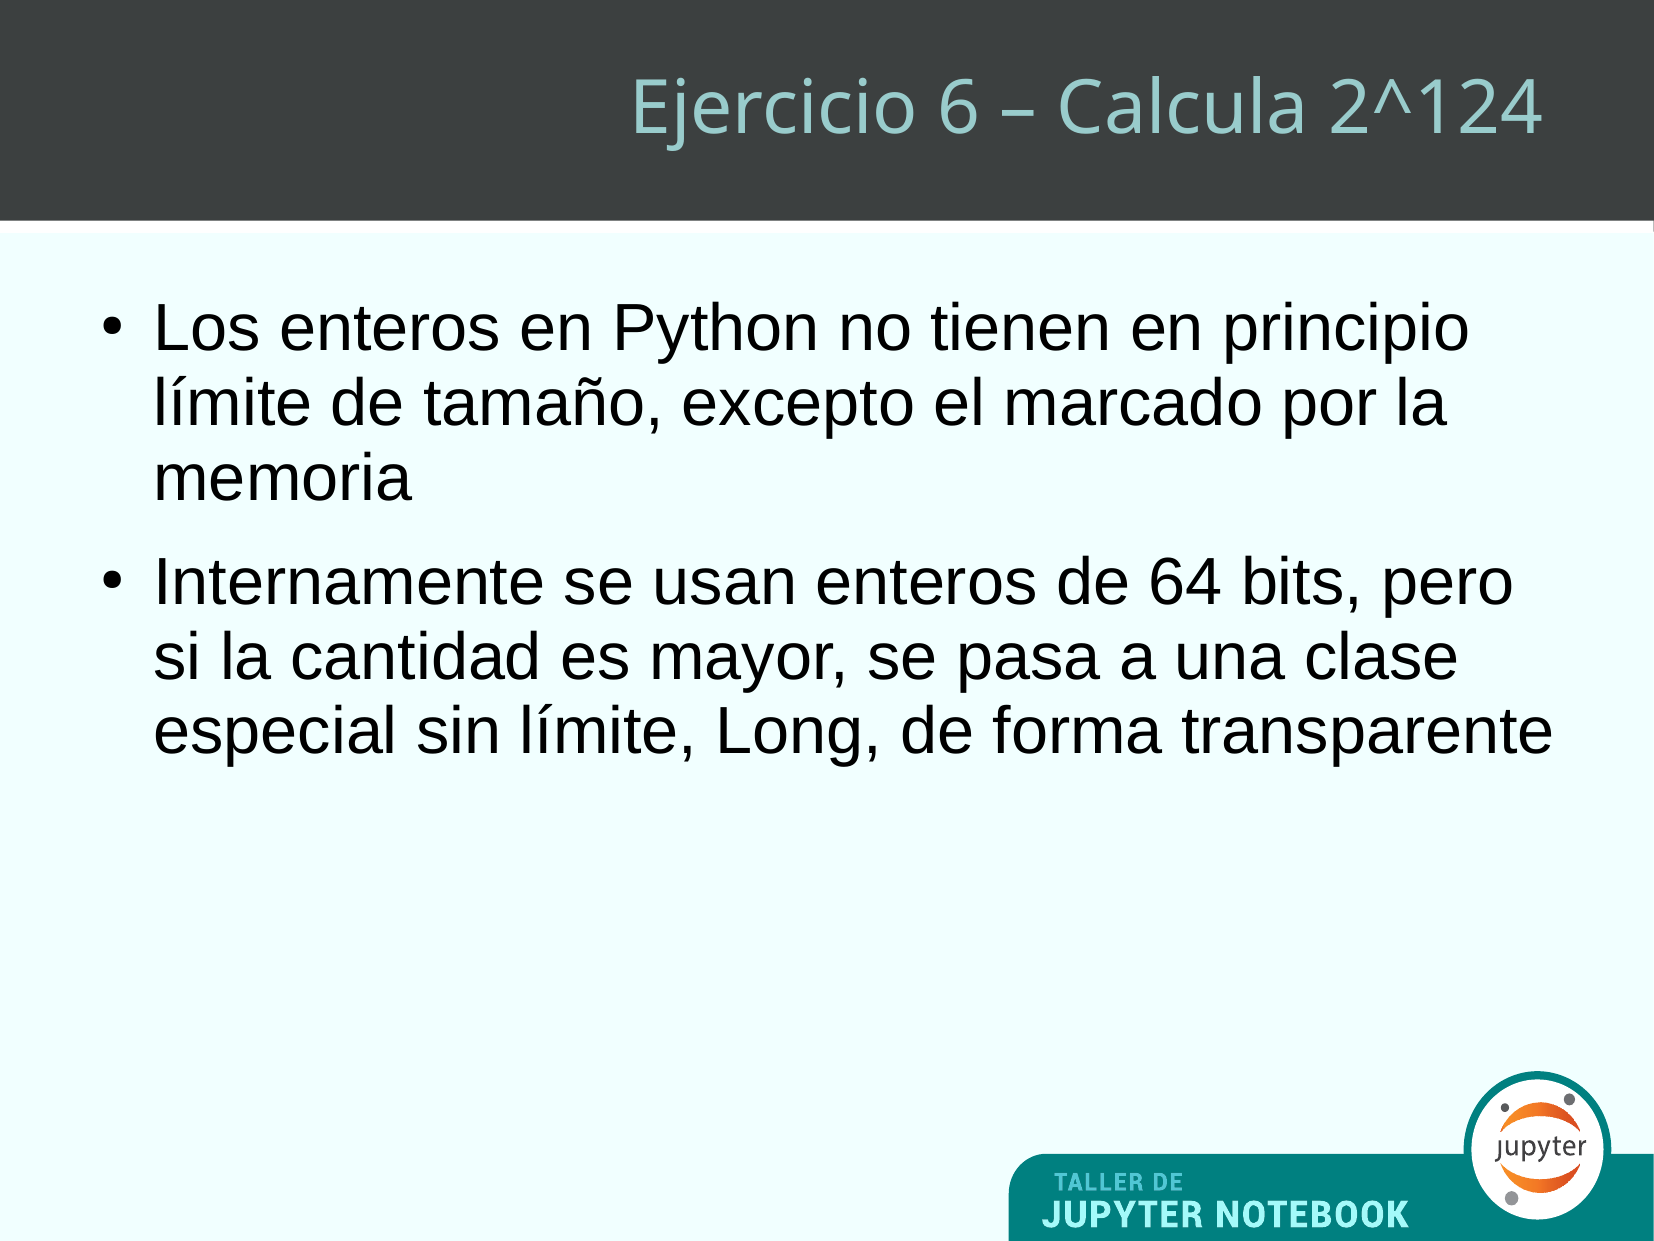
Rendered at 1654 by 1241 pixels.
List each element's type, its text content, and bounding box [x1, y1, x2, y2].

list Los enteros en Python no tienen en principio límite de tamaño, excepto el marcado por la memoria Internamente se usan enteros de 64 bits, pero si la cantidad es mayor, se pasa a una clase especial sin límite, Long, de forma transparente [82, 290, 1571, 1010]
title Ejercicio 6 – Calcula 2^124 [75, 53, 1564, 261]
